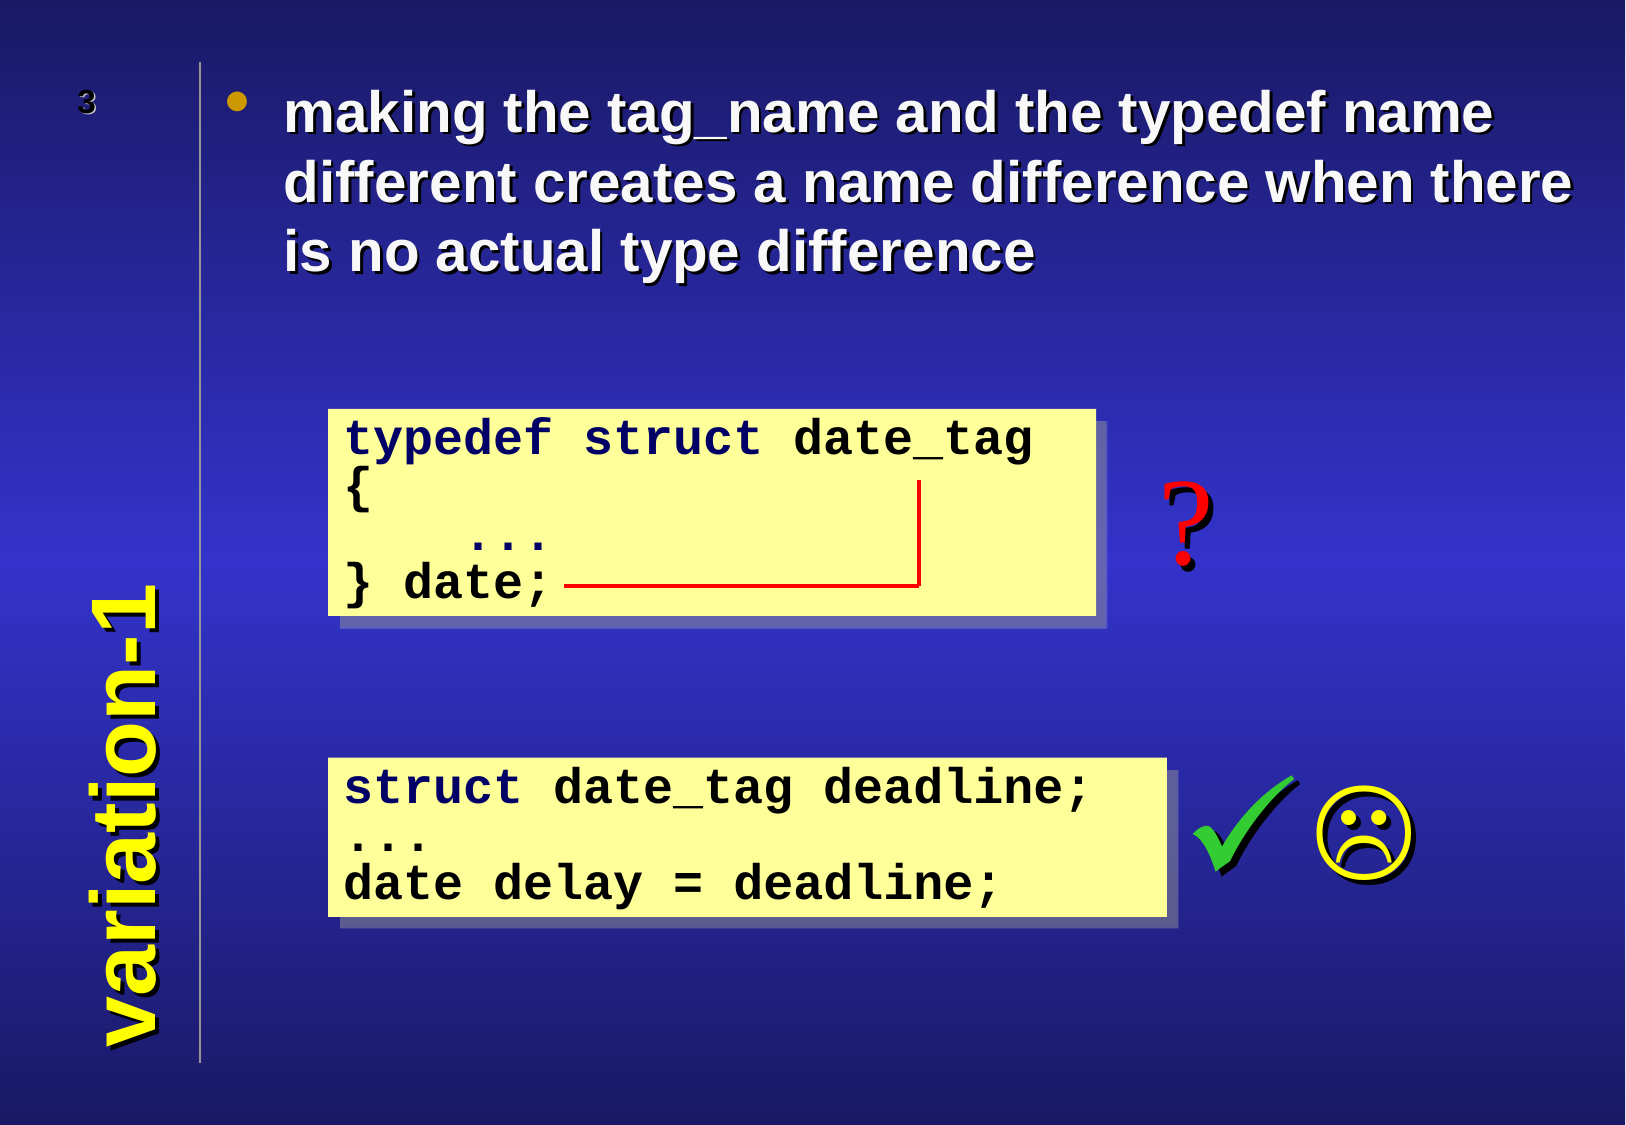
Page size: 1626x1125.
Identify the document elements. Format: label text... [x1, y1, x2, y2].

text_box struct date_tag deadline; ... date delay = deadline; [328, 757, 1166, 917]
text_box ? [1143, 432, 1230, 598]
title variation-1 [50, 187, 188, 1063]
list making the tag_name and the typedef name different creates a name difference when there is no actual type difference [212, 66, 1625, 1067]
text_box  [1166, 734, 1356, 929]
text_box typedef struct date_tag { ... } date; [328, 408, 1097, 616]
text_box  [1296, 746, 1486, 912]
